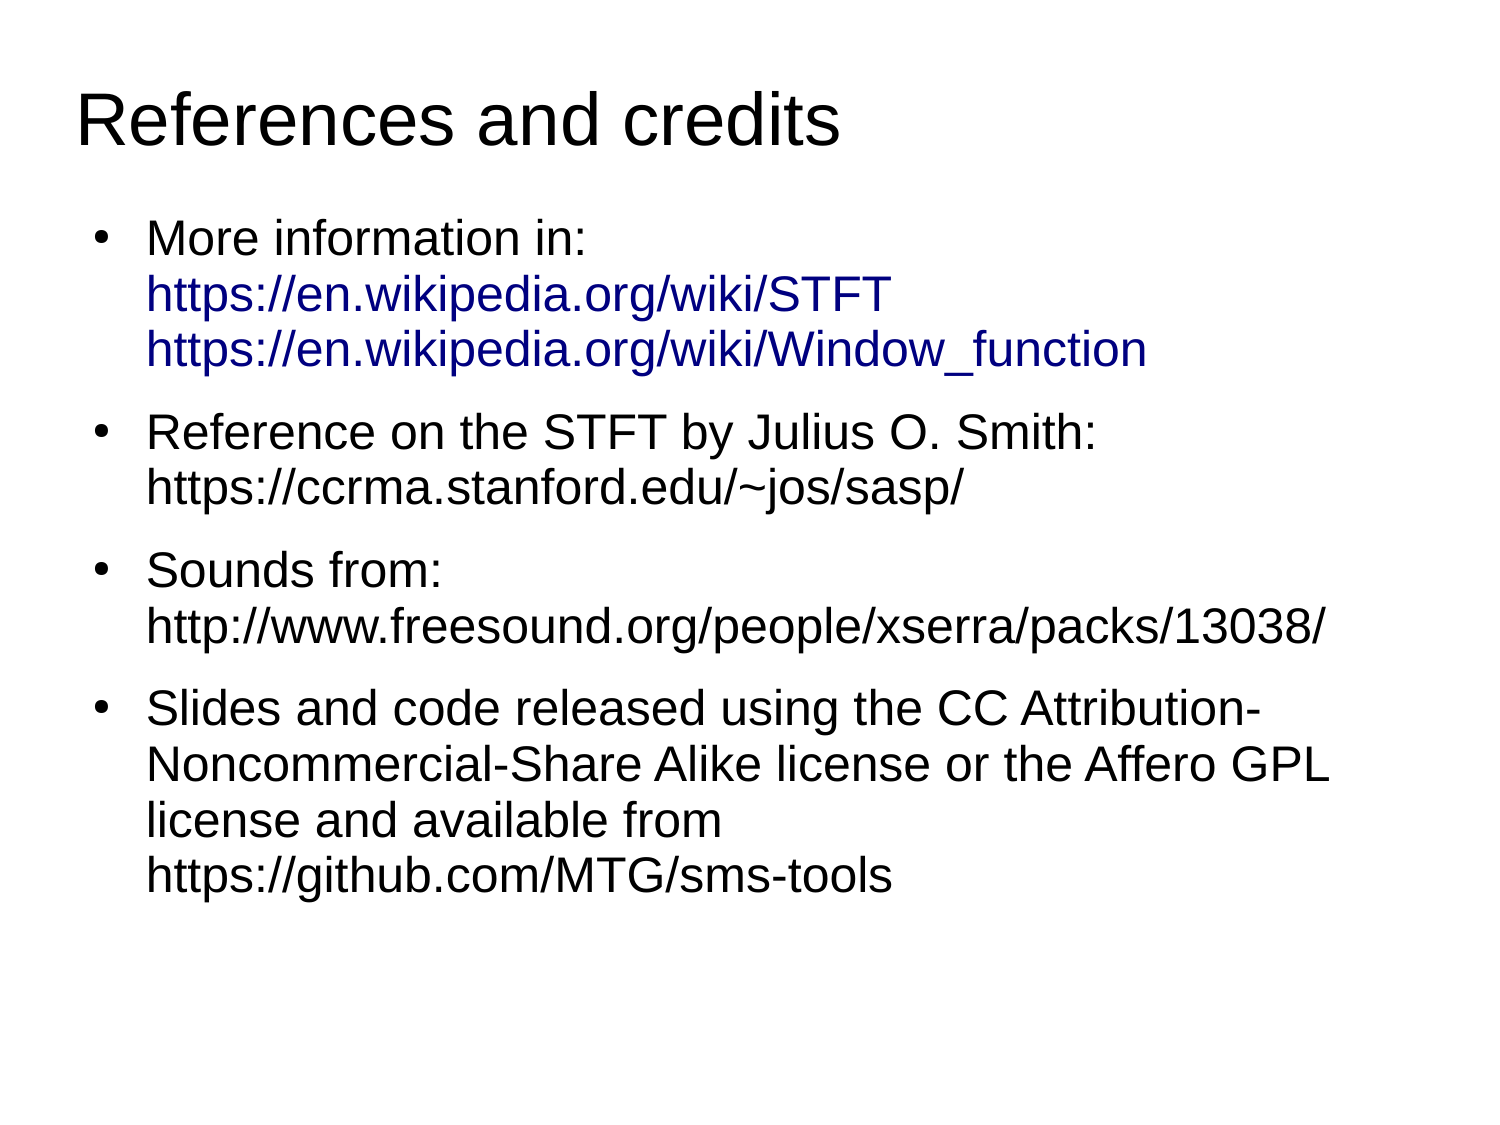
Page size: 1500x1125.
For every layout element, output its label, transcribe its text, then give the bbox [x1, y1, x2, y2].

list More information in: https://en.wikipedia.org/wiki/STFThttps://en.wikipedia.org/wiki/Window_function Reference on the STFT by Julius O. Smith:https://ccrma.stanford.edu/~jos/sasp/ Sounds from: http://www.freesound.org/people/xserra/packs/13038/ Slides and code released using the CC Attribution-Noncommercial-Share Alike license or the Affero GPL license and available from https://github.com/MTG/sms-tools [75, 210, 1425, 1021]
title References and credits [75, 44, 1425, 196]
